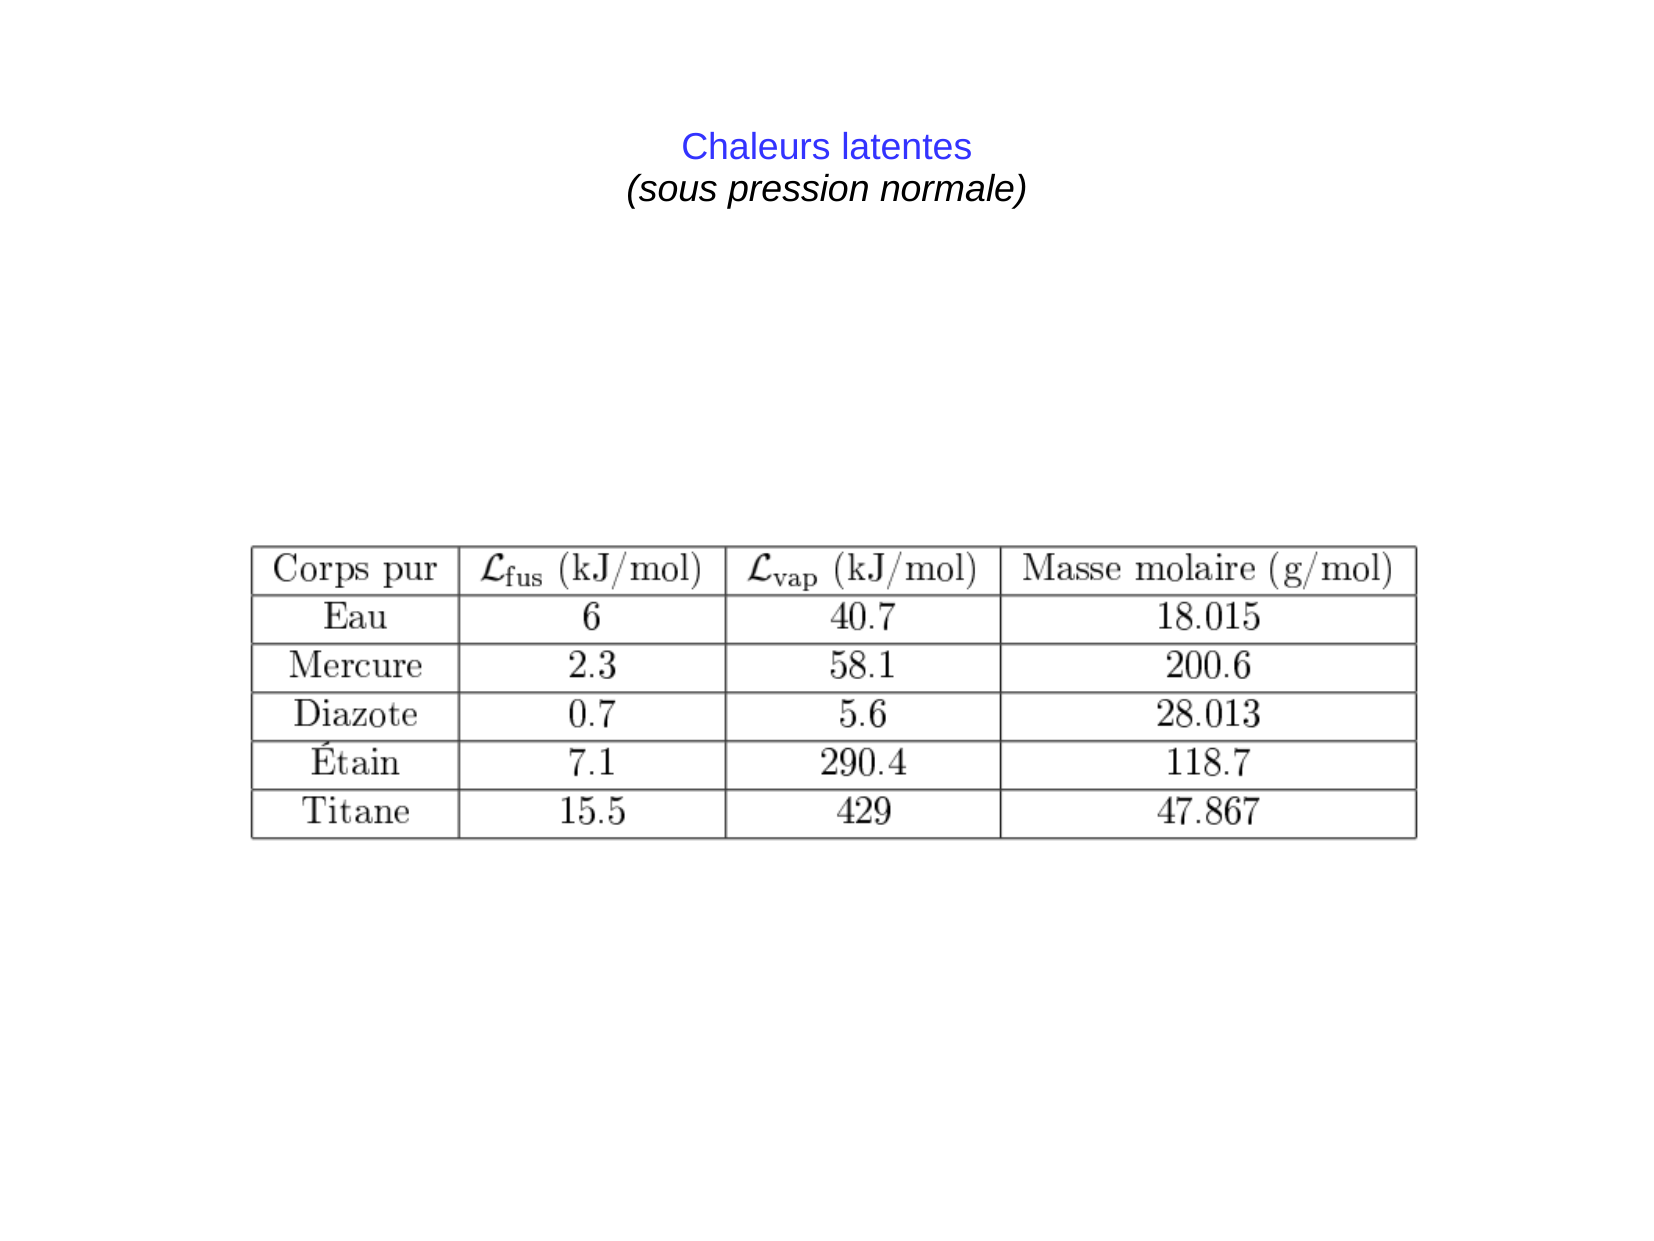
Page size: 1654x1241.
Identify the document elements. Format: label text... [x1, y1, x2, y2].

picture [212, 519, 1452, 872]
text_box Chaleurs latentes (sous pression normale) [437, 118, 1217, 218]
